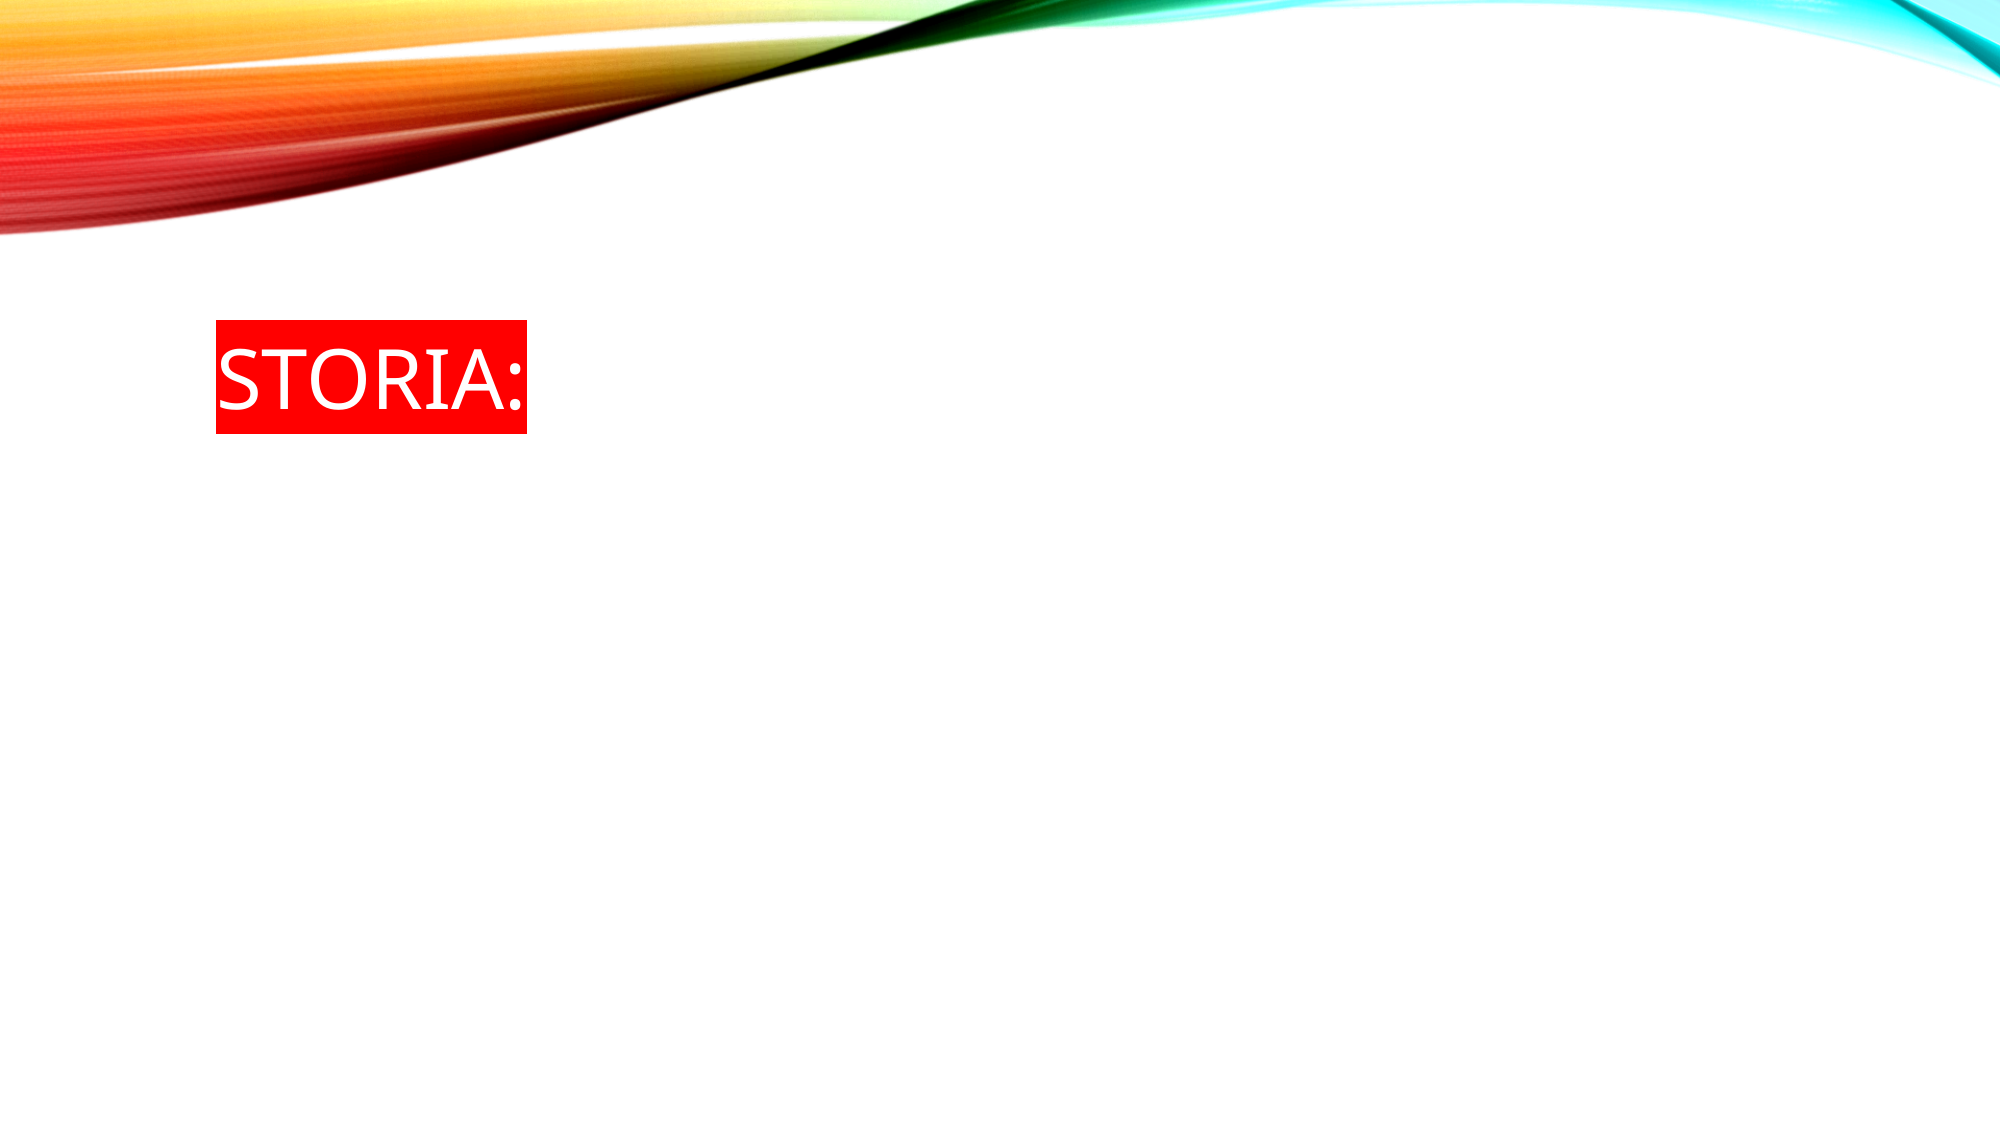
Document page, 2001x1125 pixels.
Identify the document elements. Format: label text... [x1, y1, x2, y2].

title STORIA: [201, 322, 587, 443]
